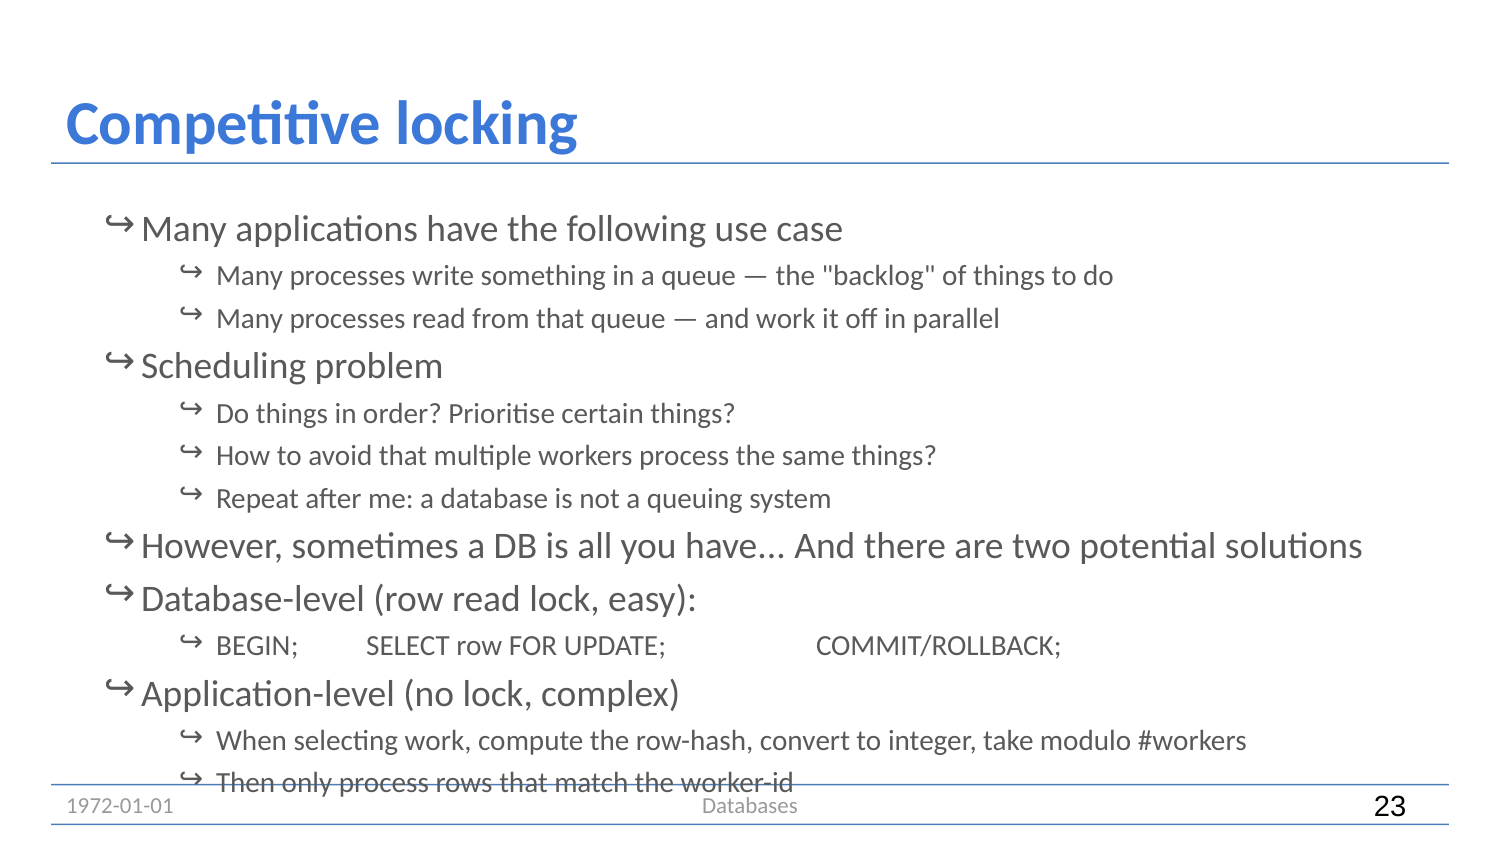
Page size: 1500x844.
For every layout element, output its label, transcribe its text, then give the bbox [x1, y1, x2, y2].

slide_number <number> [1358, 784, 1449, 825]
title Competitive locking [51, 72, 1449, 167]
list Many applications have the following use case Many processes write something in a queue — the "backlog" of things to do Many processes read from that queue — and work it off in parallel Scheduling problem Do things in order? Prioritise certain things? How to avoid that multiple workers process the same things? Repeat after me: a database is not a queuing system However, sometimes a DB is all you have... And there are two potential solutions Database-level (row read lock, easy): BEGIN; SELECT row FOR UPDATE; COMMIT/ROLLBACK; Application-level (no lock, complex) When selecting work, compute the row-hash, convert to integer, take modulo #workers Then only process rows that match the worker-id [51, 189, 1449, 750]
